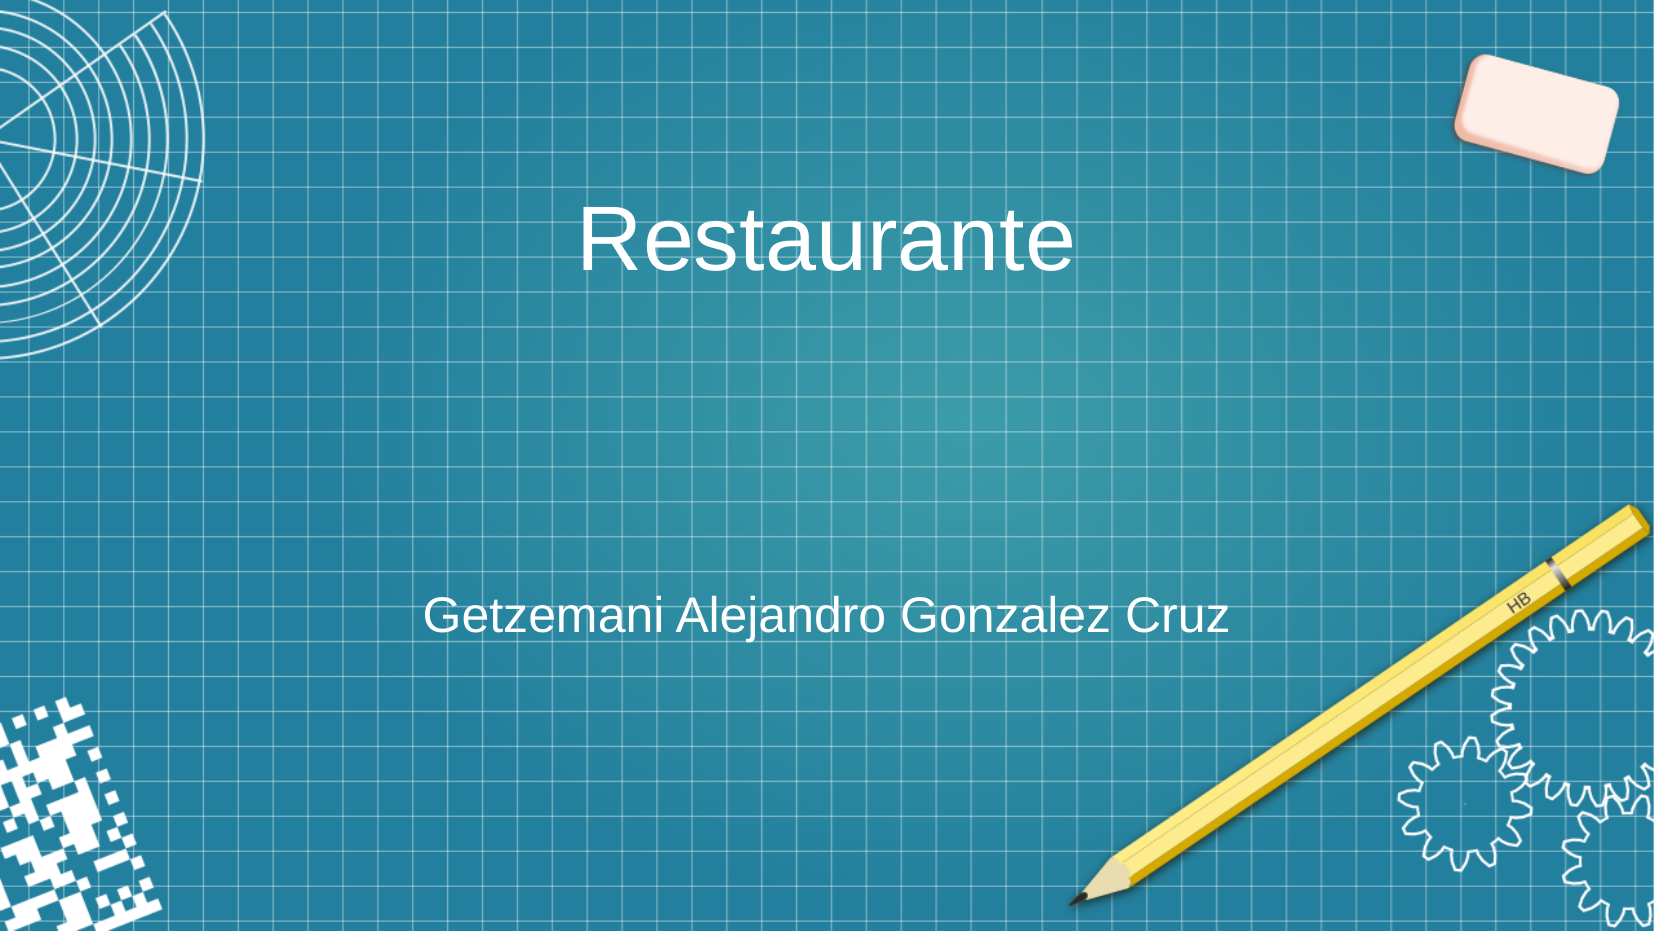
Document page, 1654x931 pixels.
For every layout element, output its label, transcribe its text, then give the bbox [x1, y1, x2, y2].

subtitle Getzemani Alejandro Gonzalez Cruz [82, 389, 1571, 842]
title Restaurante [82, 132, 1571, 346]
picture [0, 0, 1654, 931]
